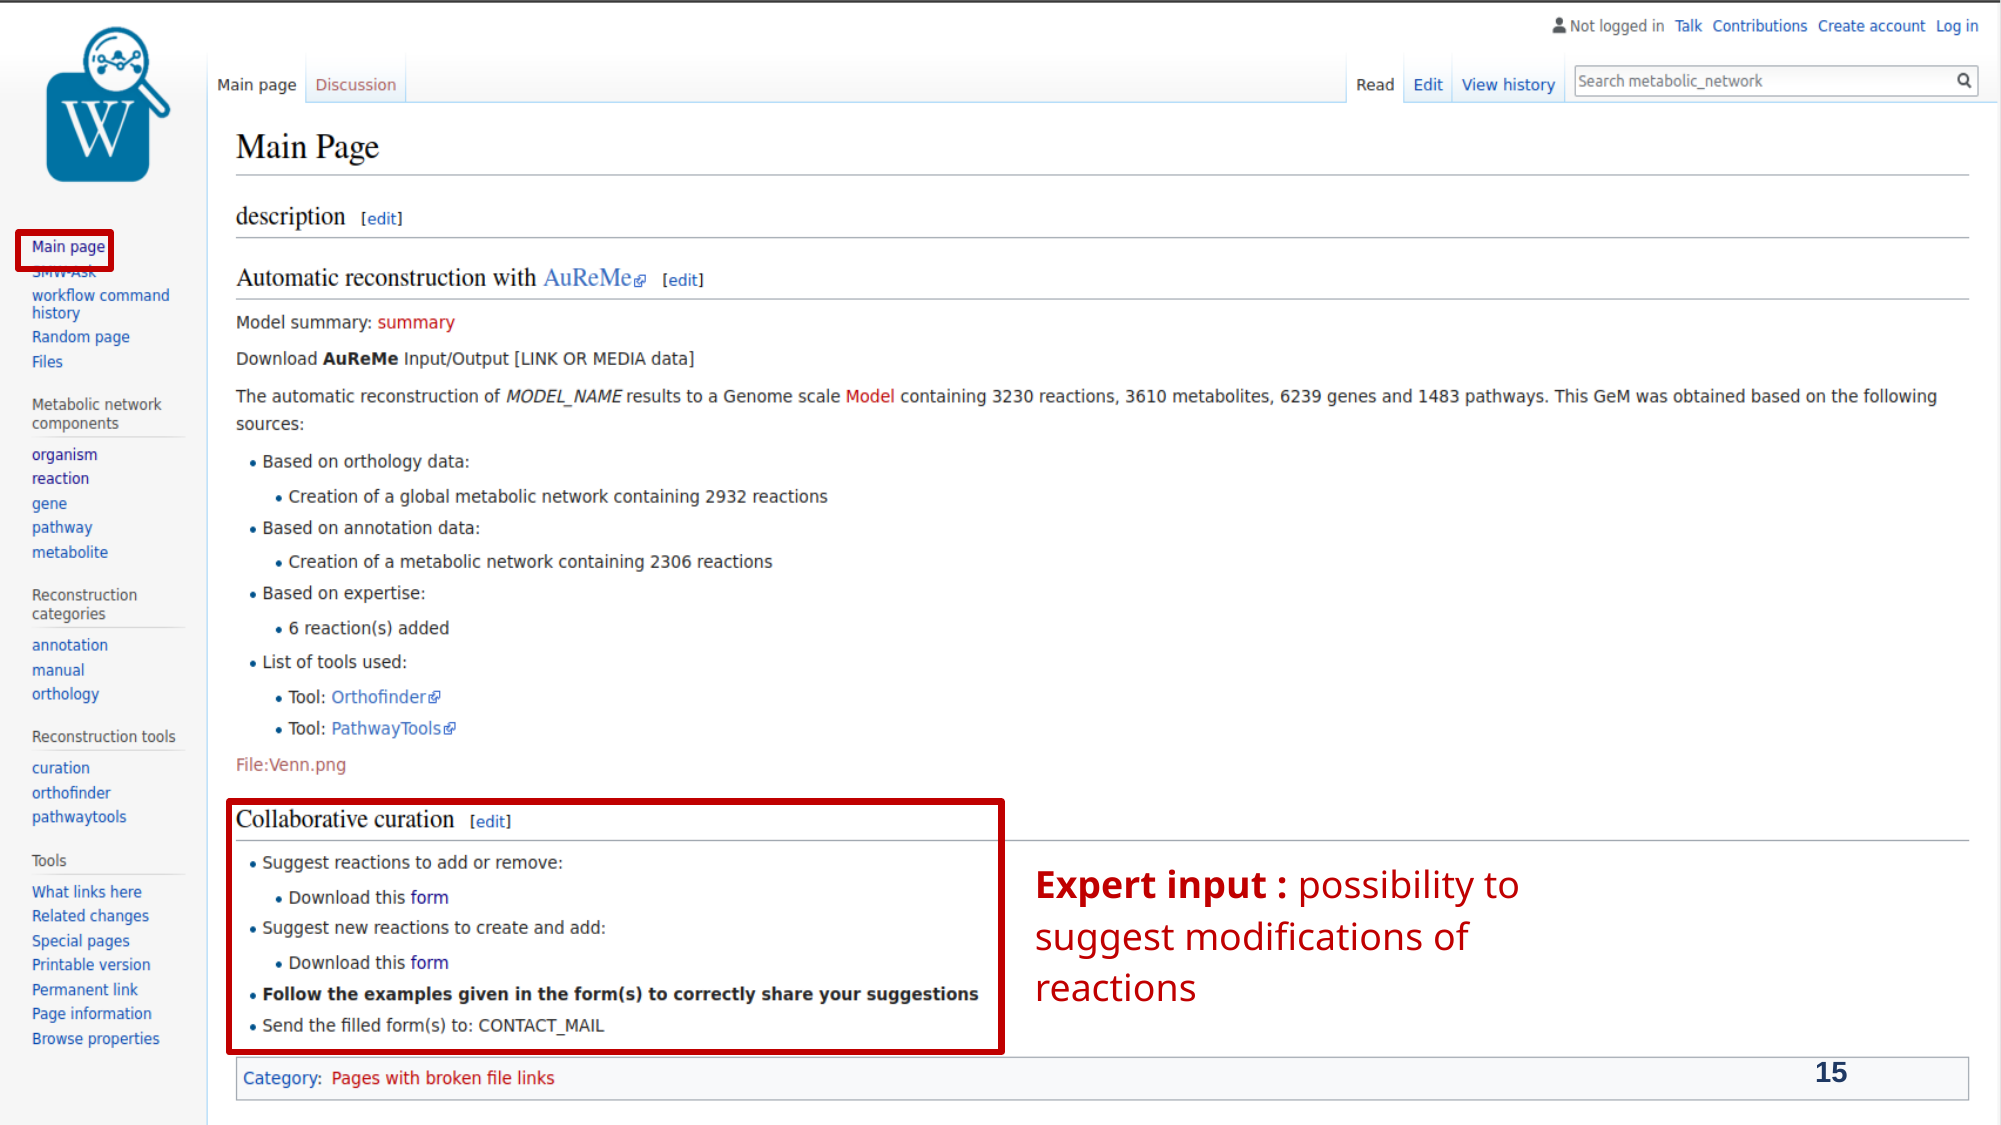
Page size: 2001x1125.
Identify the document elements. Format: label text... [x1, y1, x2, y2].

text_box Expert input : possibility to suggest modifications of reactions [1019, 851, 1638, 1002]
picture [0, 0, 2001, 1125]
slide_number 15 [1412, 1042, 1863, 1103]
